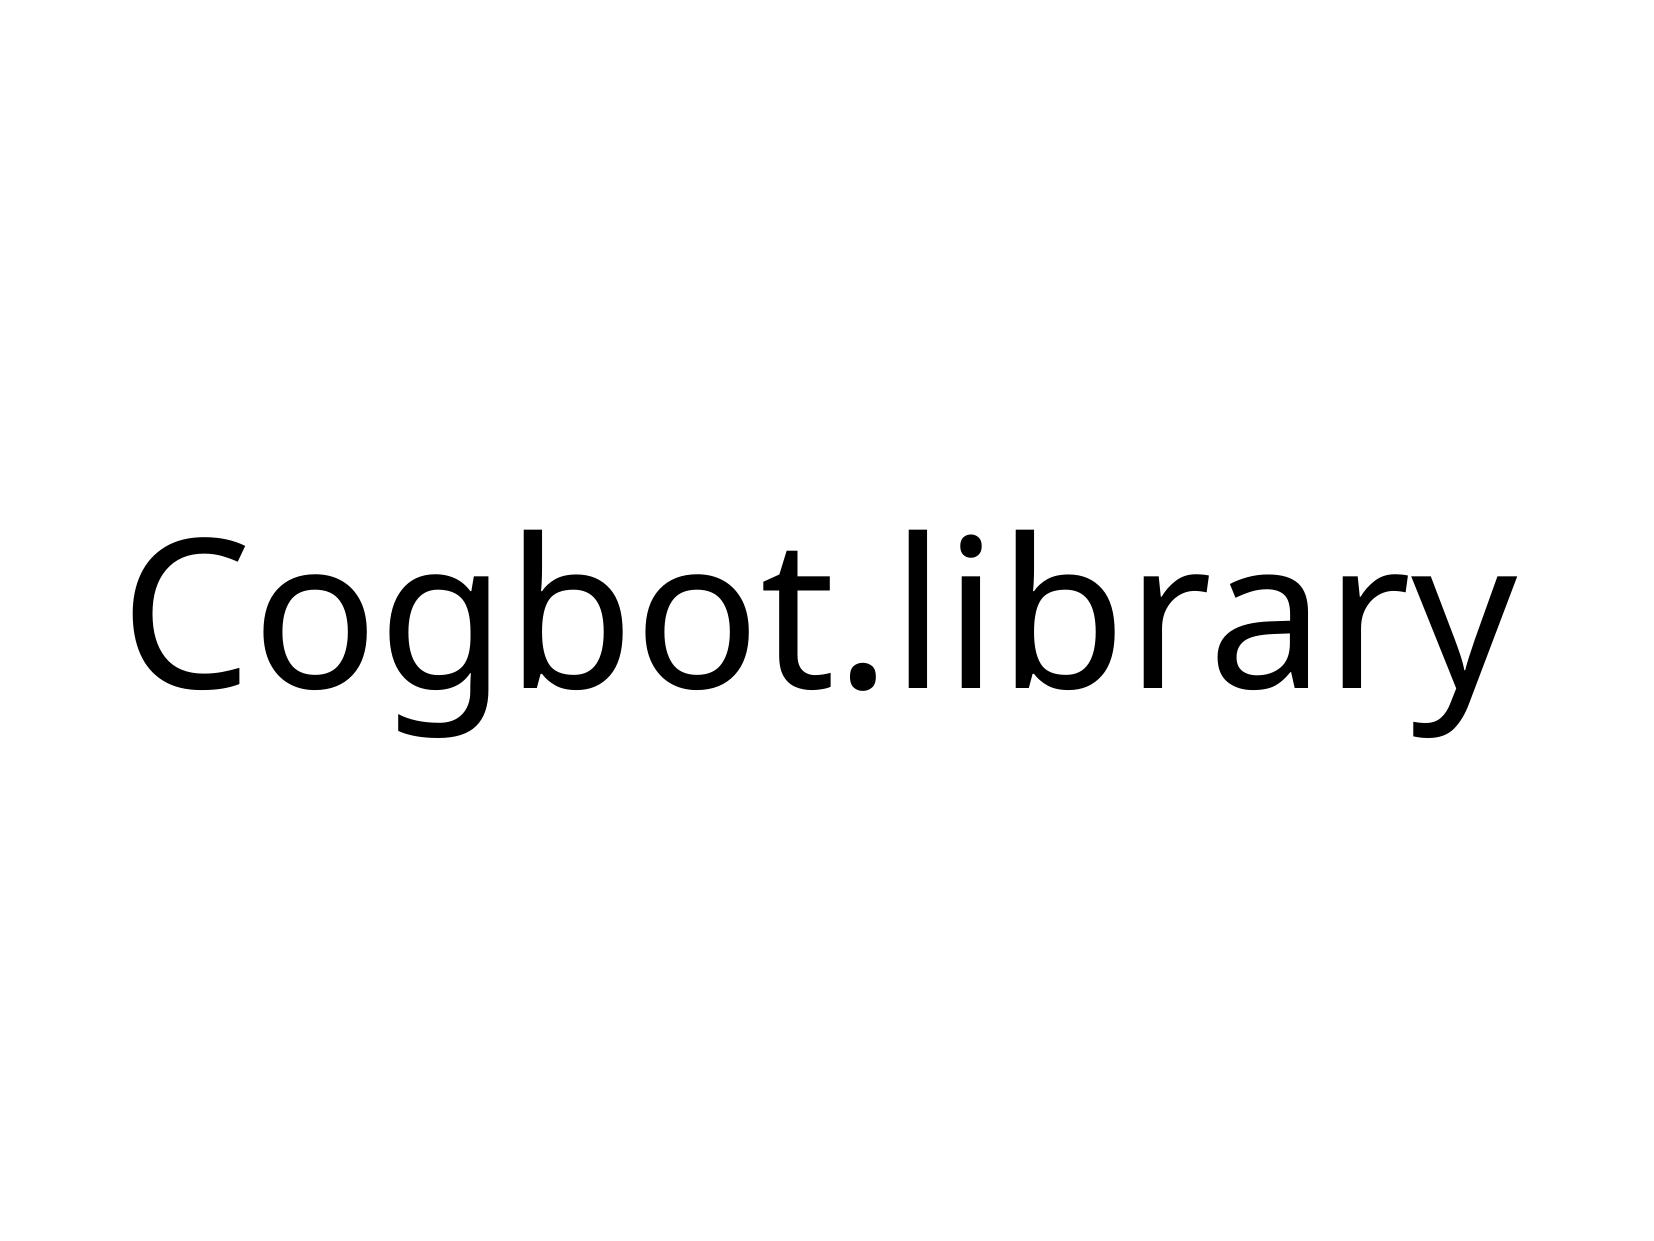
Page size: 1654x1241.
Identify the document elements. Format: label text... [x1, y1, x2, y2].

title Cogbot.library [75, 462, 1564, 754]
